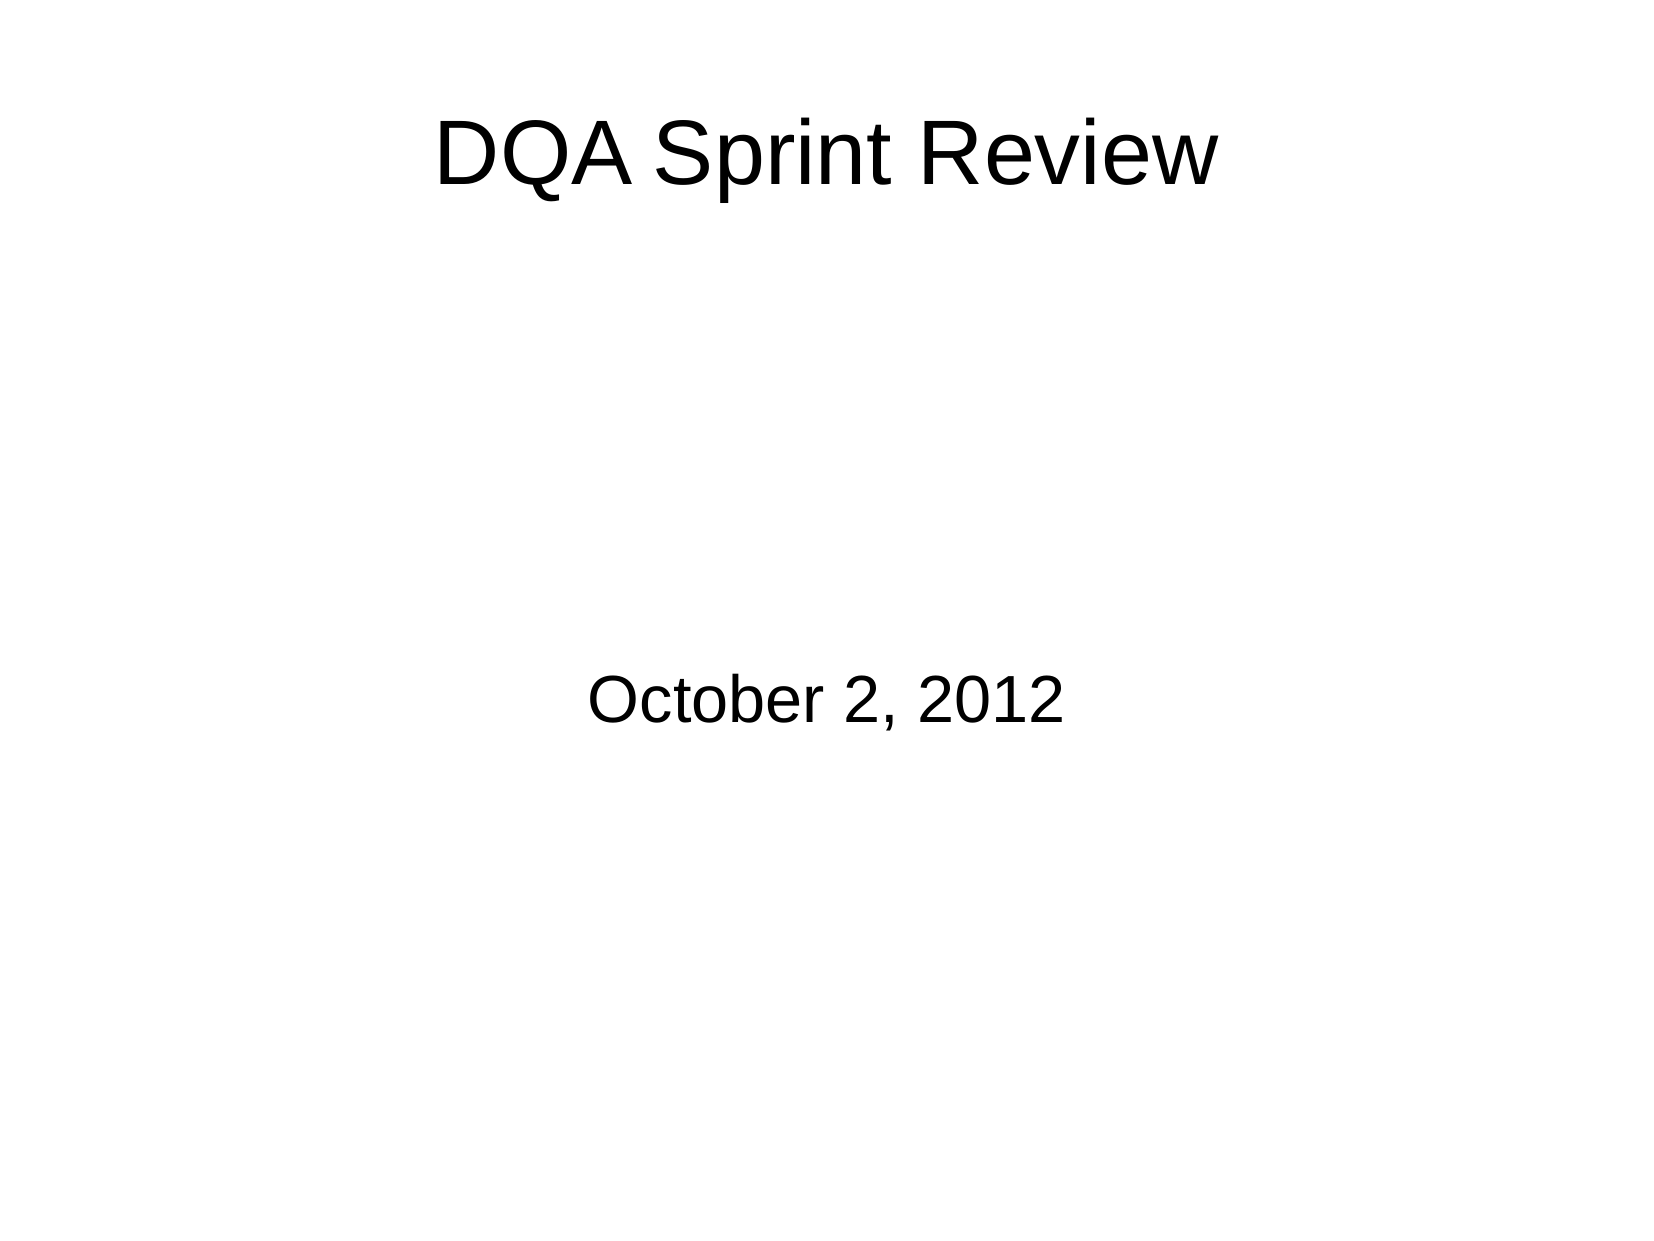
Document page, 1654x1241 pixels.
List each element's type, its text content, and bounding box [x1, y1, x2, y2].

title DQA Sprint Review [82, 49, 1571, 257]
subtitle October 2, 2012 [82, 290, 1571, 1109]
